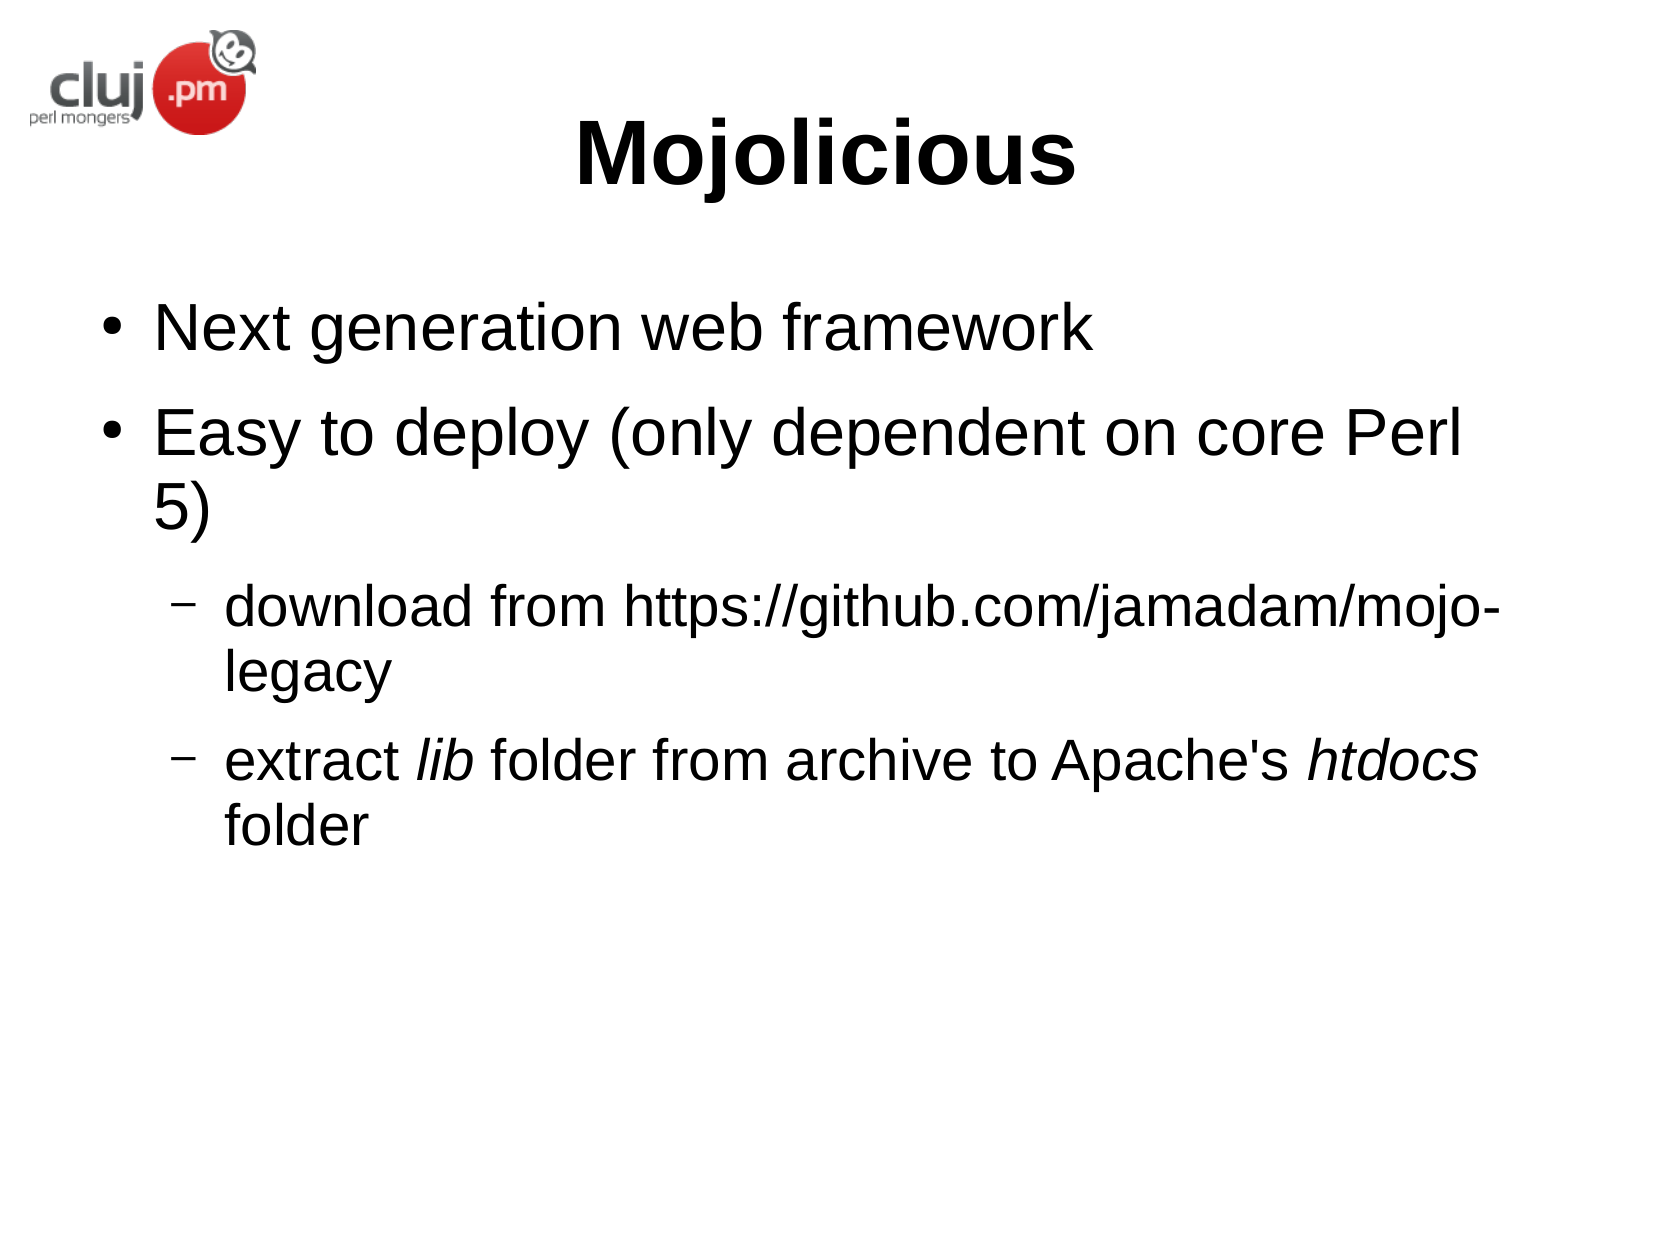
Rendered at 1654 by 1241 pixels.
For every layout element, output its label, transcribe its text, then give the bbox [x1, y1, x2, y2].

title Mojolicious [82, 49, 1571, 257]
list Next generation web framework Easy to deploy (only dependent on core Perl 5) download from https://github.com/jamadam/mojo-legacy extract lib folder from archive to Apache's htdocs folder [82, 290, 1538, 1010]
picture [30, 30, 256, 135]
